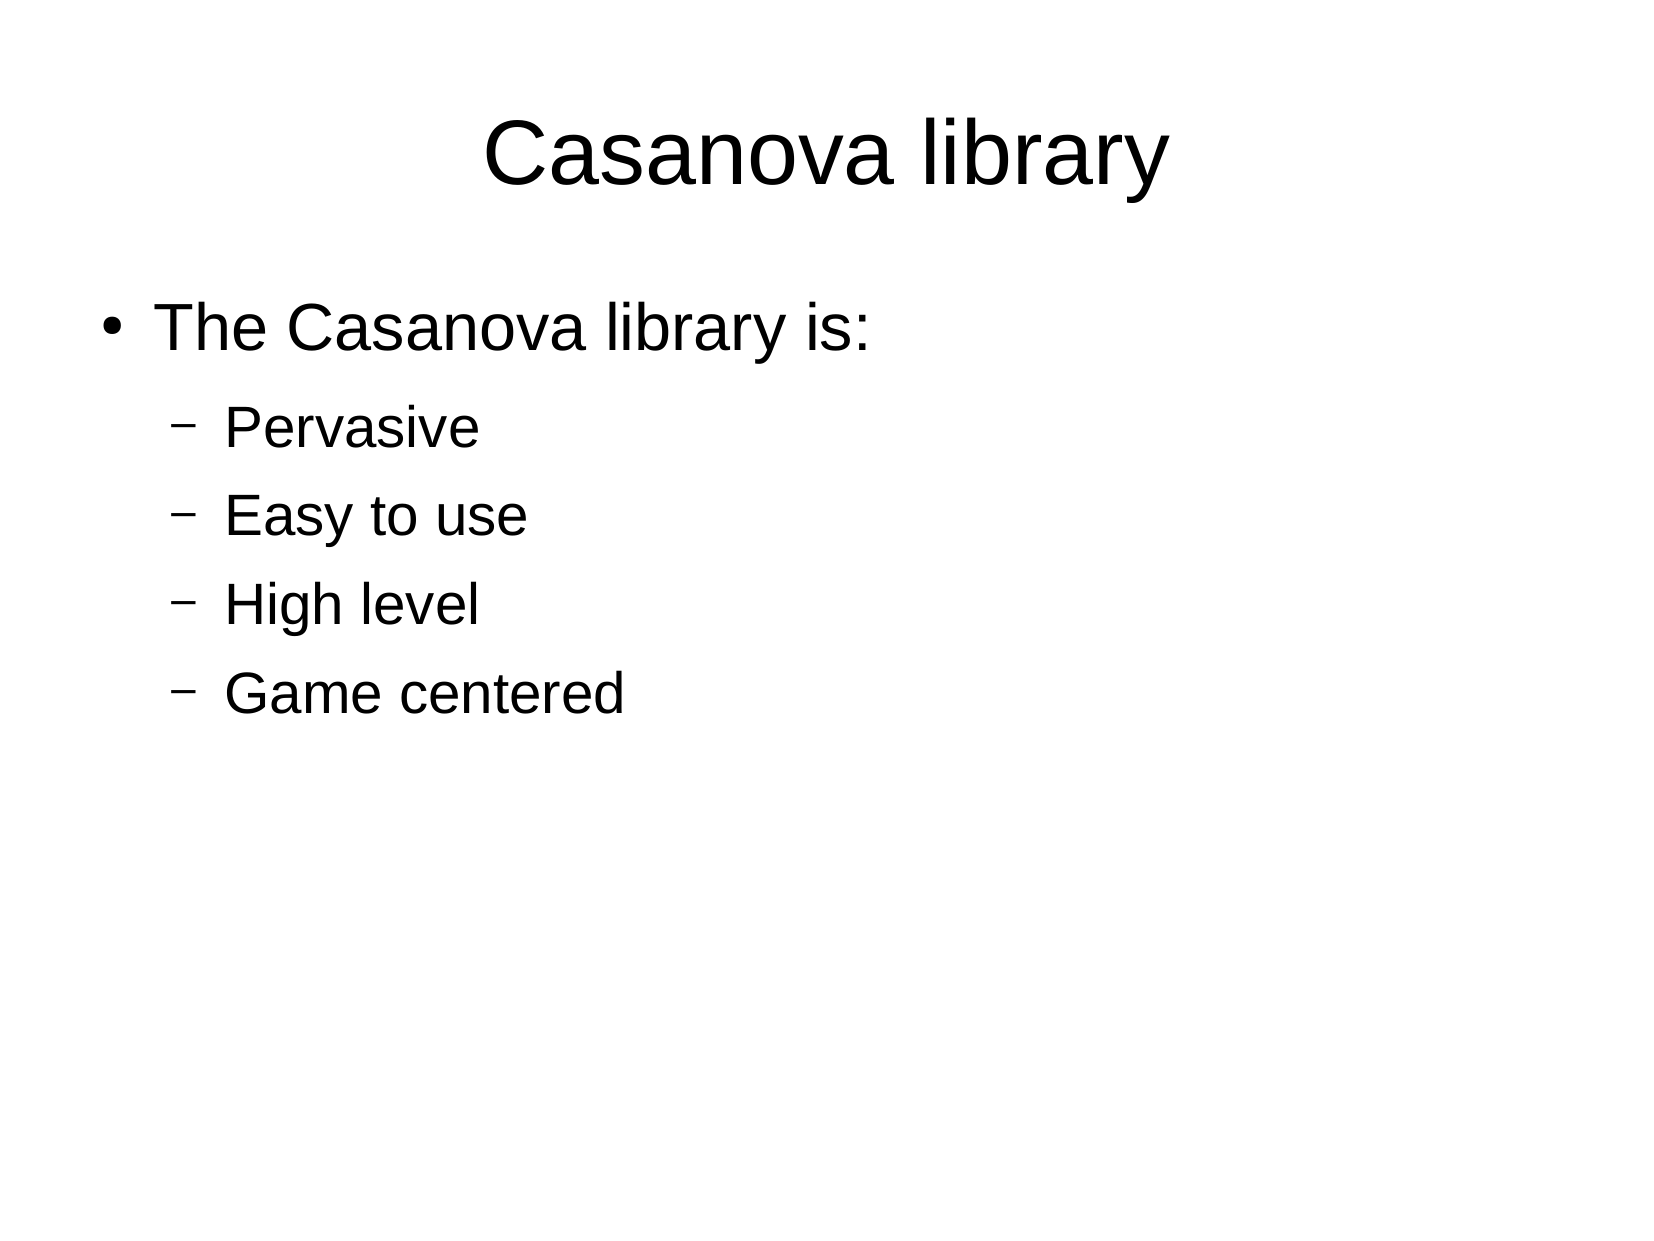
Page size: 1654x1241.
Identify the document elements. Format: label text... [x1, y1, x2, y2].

title Casanova library [82, 49, 1571, 257]
list The Casanova library is: Pervasive Easy to use High level Game centered [82, 290, 1571, 1109]
